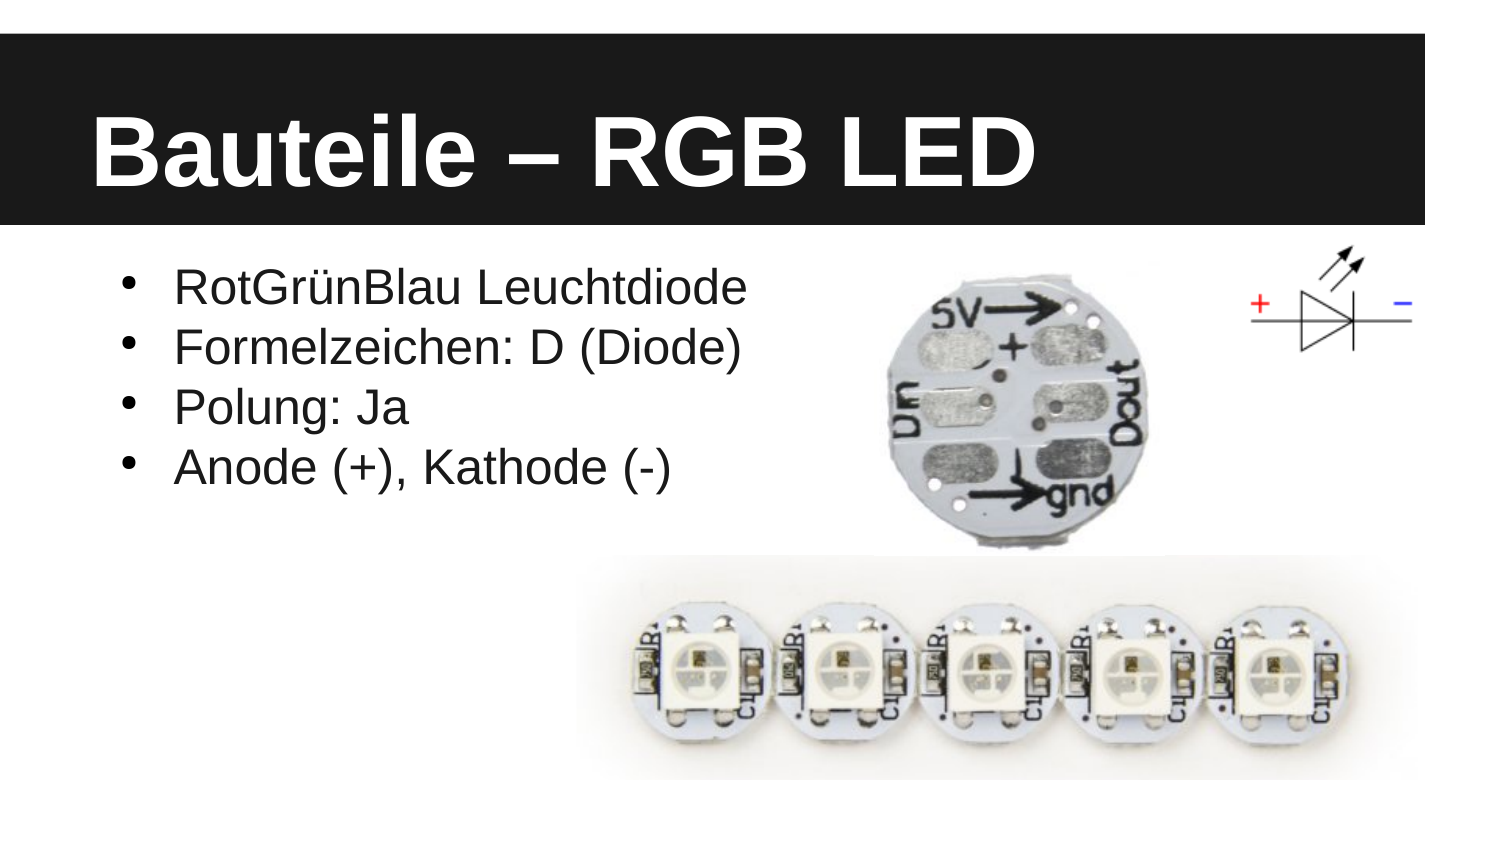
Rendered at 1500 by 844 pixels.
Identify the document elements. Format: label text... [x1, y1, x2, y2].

picture [576, 256, 1418, 780]
title Bauteile – RGB LED [75, 33, 1425, 221]
picture [1245, 239, 1417, 356]
list RotGrünBlau Leuchtdiode Formelzeichen: D (Diode) Polung: Ja Anode (+), Kathode (-) [75, 239, 1425, 808]
